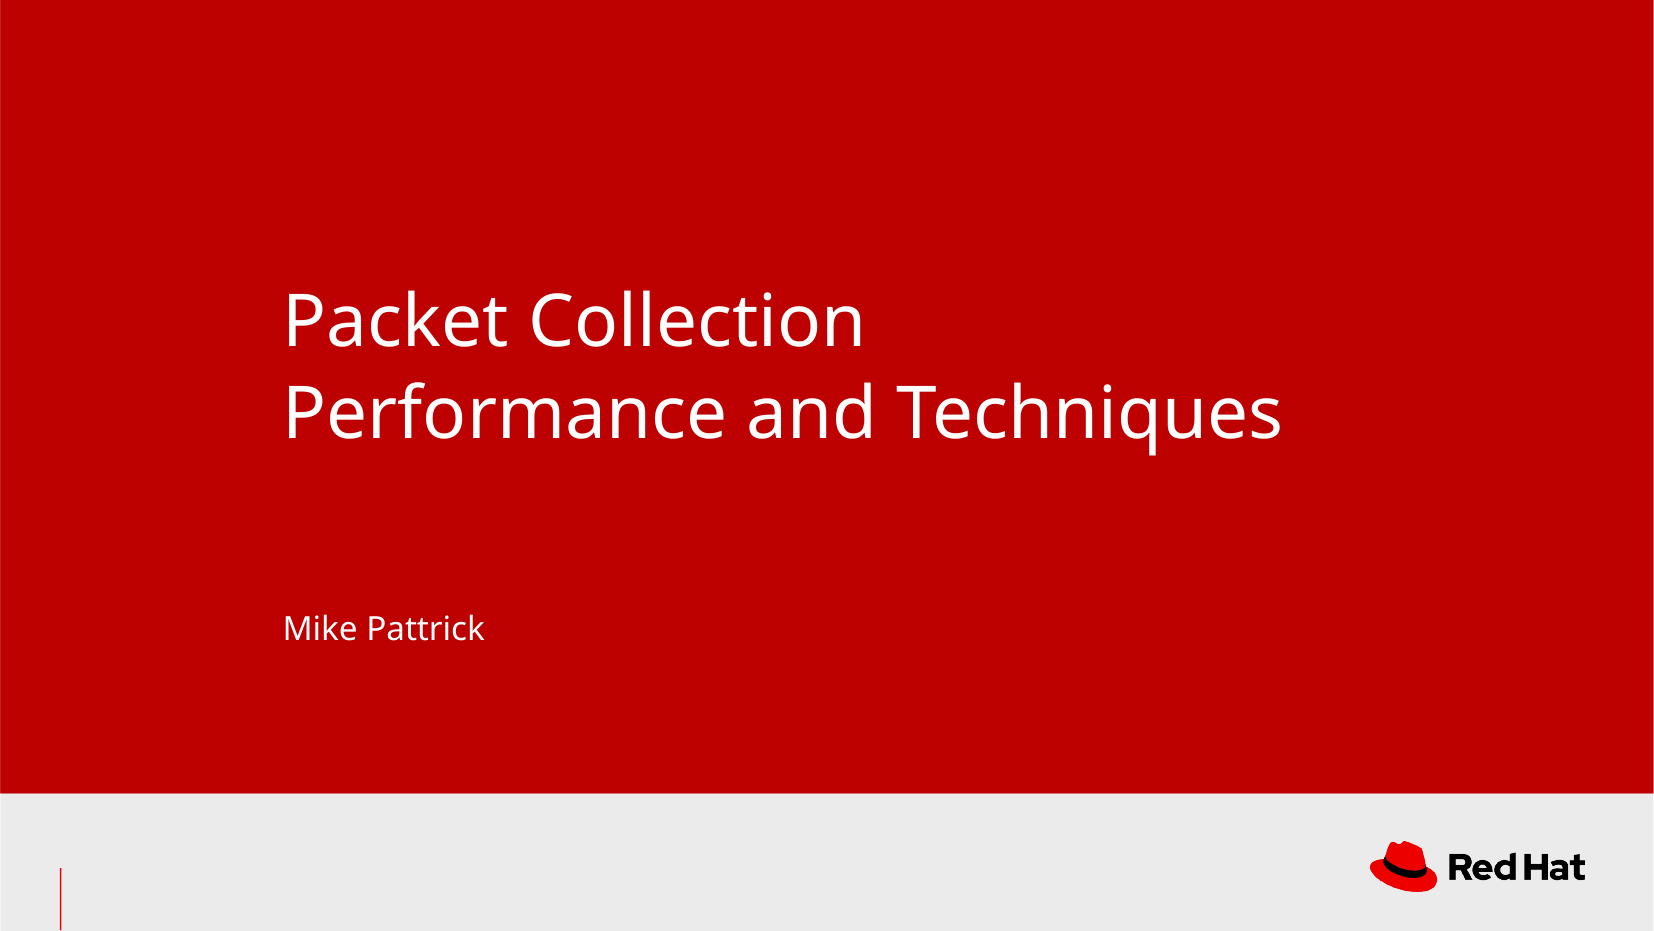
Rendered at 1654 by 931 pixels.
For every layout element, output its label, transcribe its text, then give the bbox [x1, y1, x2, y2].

title Packet Collection Performance and Techniques [282, 236, 1305, 454]
picture [0, 0, 1654, 931]
subtitle Mike Pattrick [282, 593, 560, 717]
